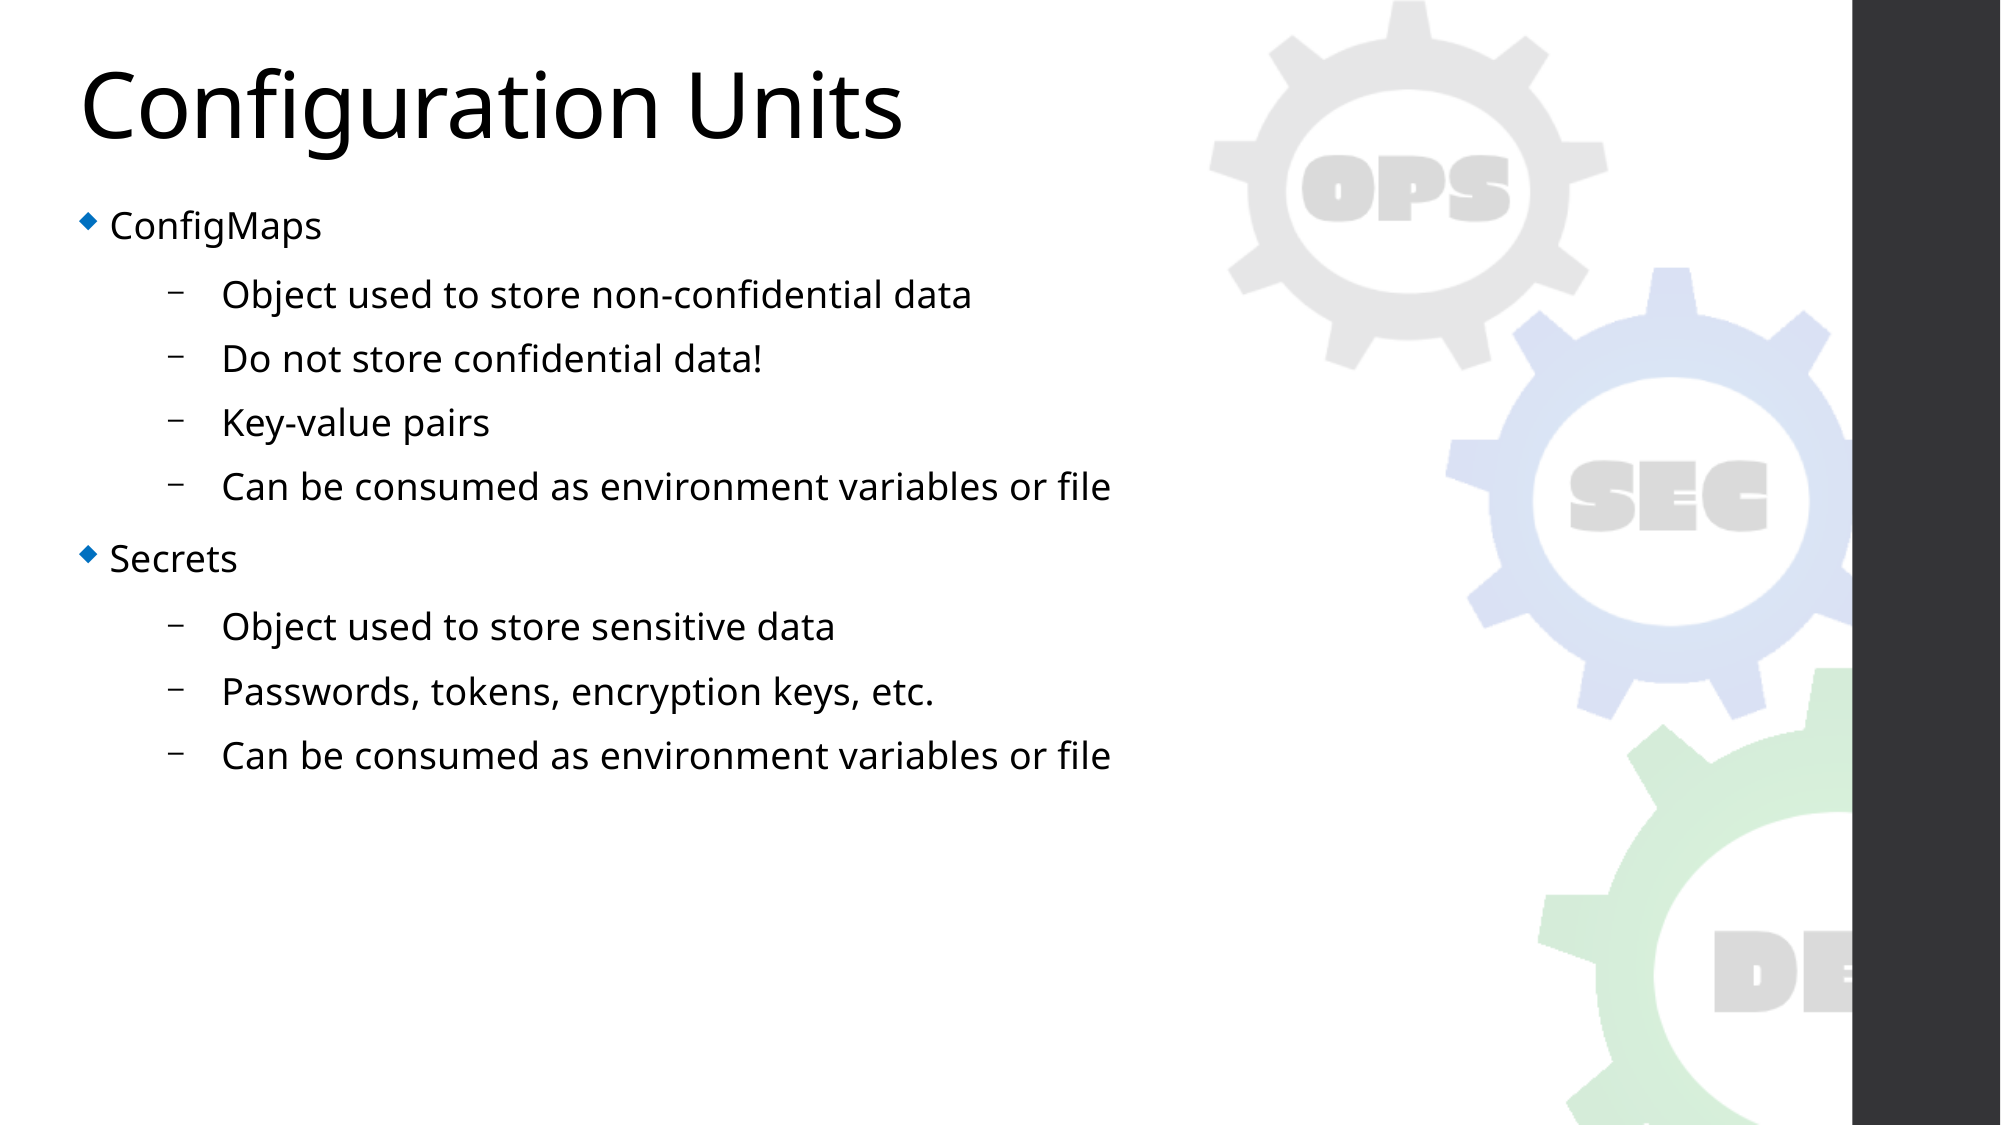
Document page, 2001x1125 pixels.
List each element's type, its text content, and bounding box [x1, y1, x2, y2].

title Configuration Units [64, 33, 1797, 166]
list ConfigMaps Object used to store non-confidential data Do not store confidential data! Key-value pairs Can be consumed as environment variables or file Secrets Object used to store sensitive data Passwords, tokens, encryption keys, etc. Can be consumed as environment variables or file [64, 198, 1797, 1073]
